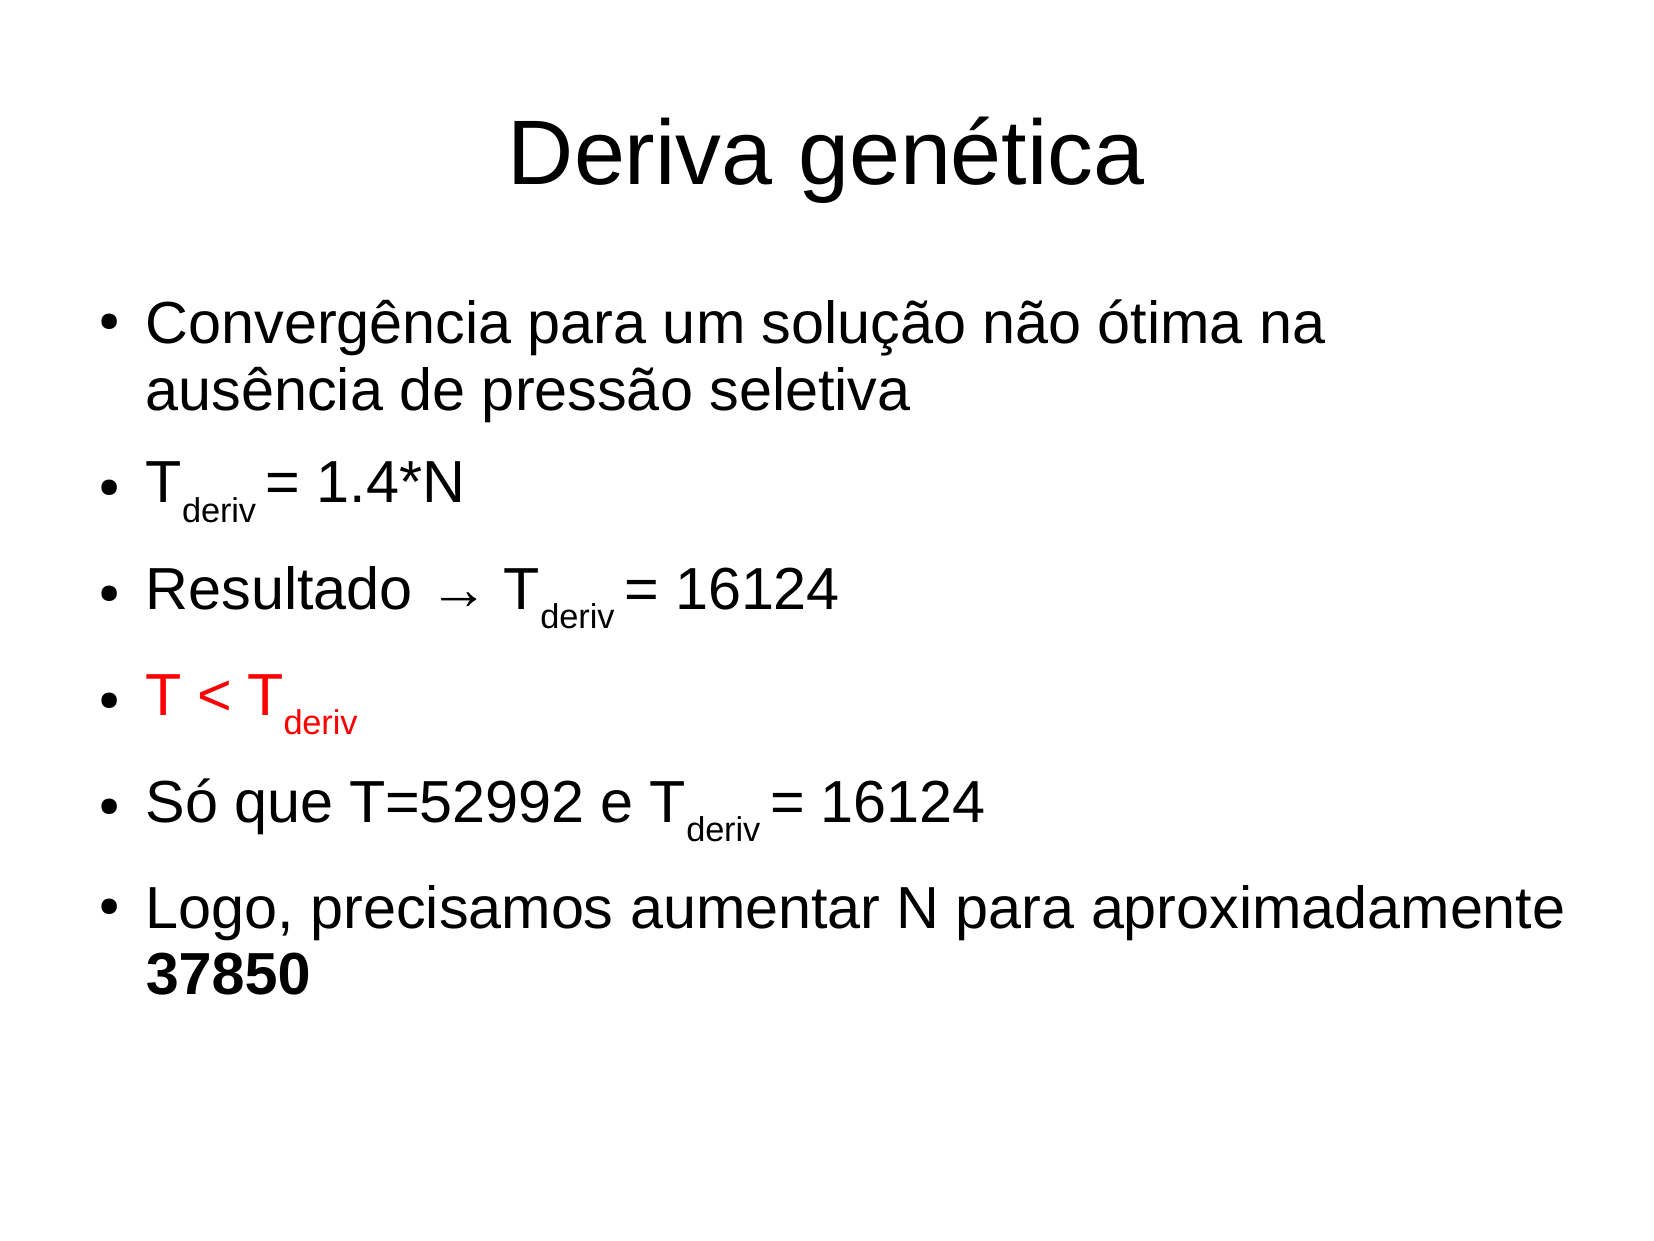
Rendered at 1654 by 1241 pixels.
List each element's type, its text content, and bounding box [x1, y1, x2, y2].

list Convergência para um solução não ótima na ausência de pressão seletiva Tderiv = 1.4*N Resultado → Tderiv = 16124 T < Tderiv Só que T=52992 e Tderiv = 16124 Logo, precisamos aumentar N para aproximadamente 37850 [82, 290, 1571, 1010]
title Deriva genética [82, 49, 1571, 257]
